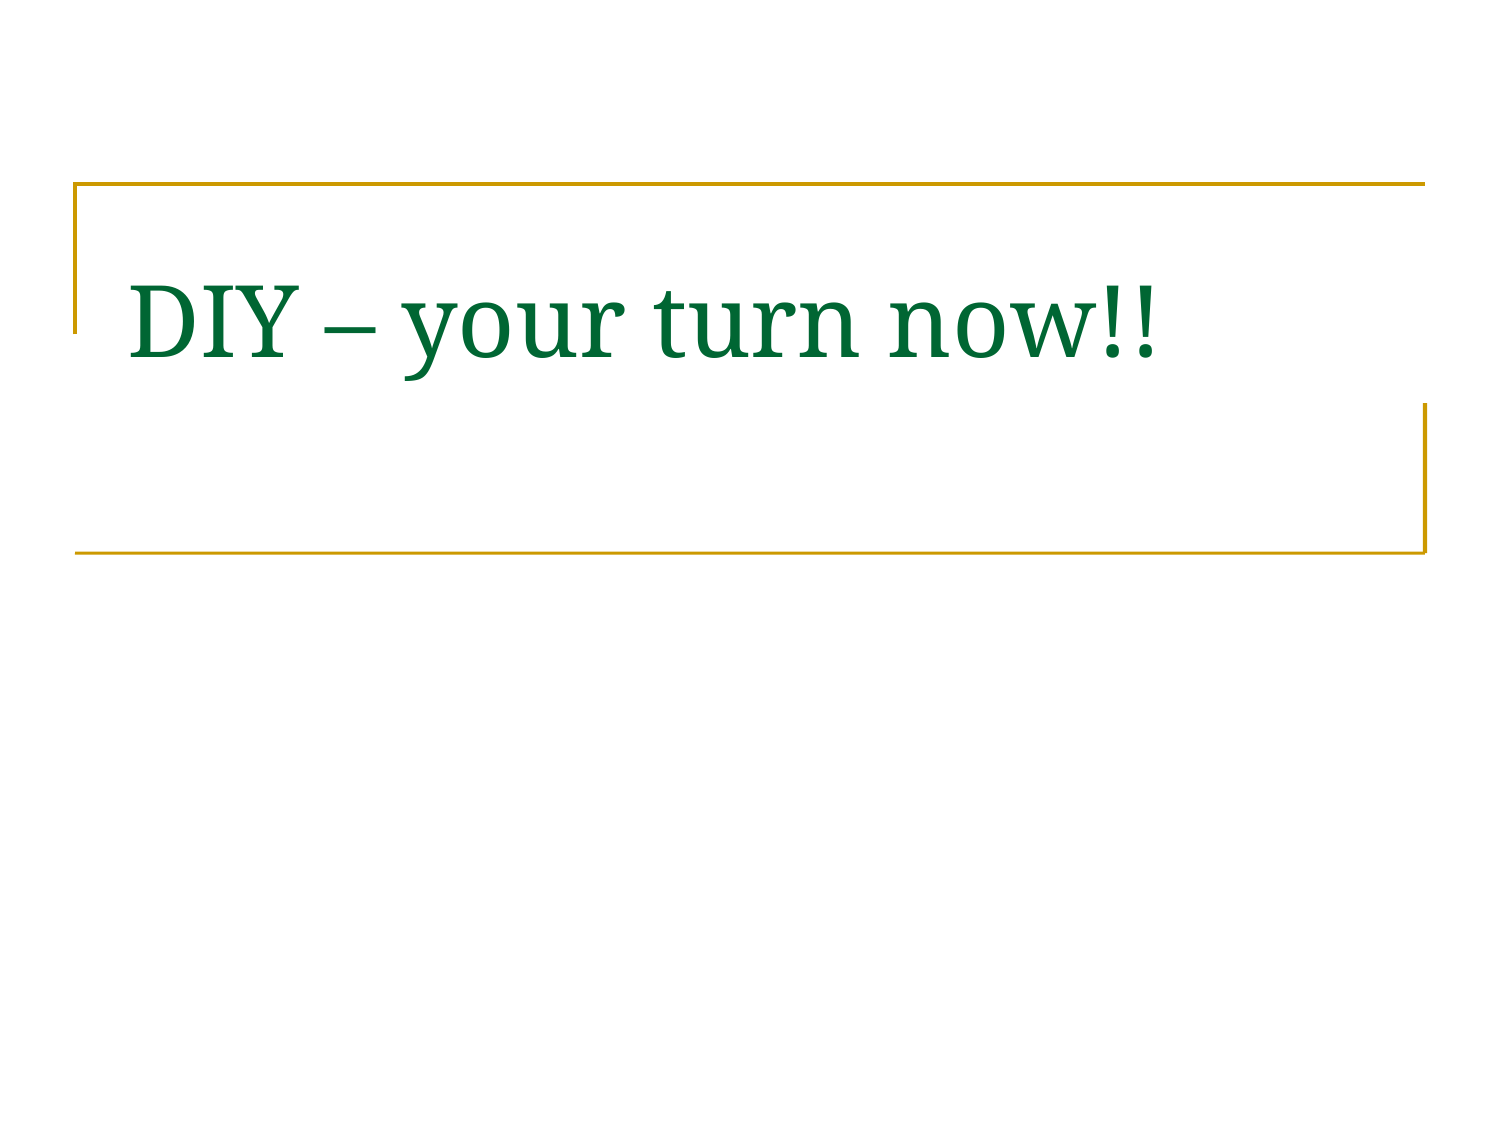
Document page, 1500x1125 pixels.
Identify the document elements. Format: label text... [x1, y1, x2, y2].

title DIY – your turn now!! [112, 249, 1413, 538]
